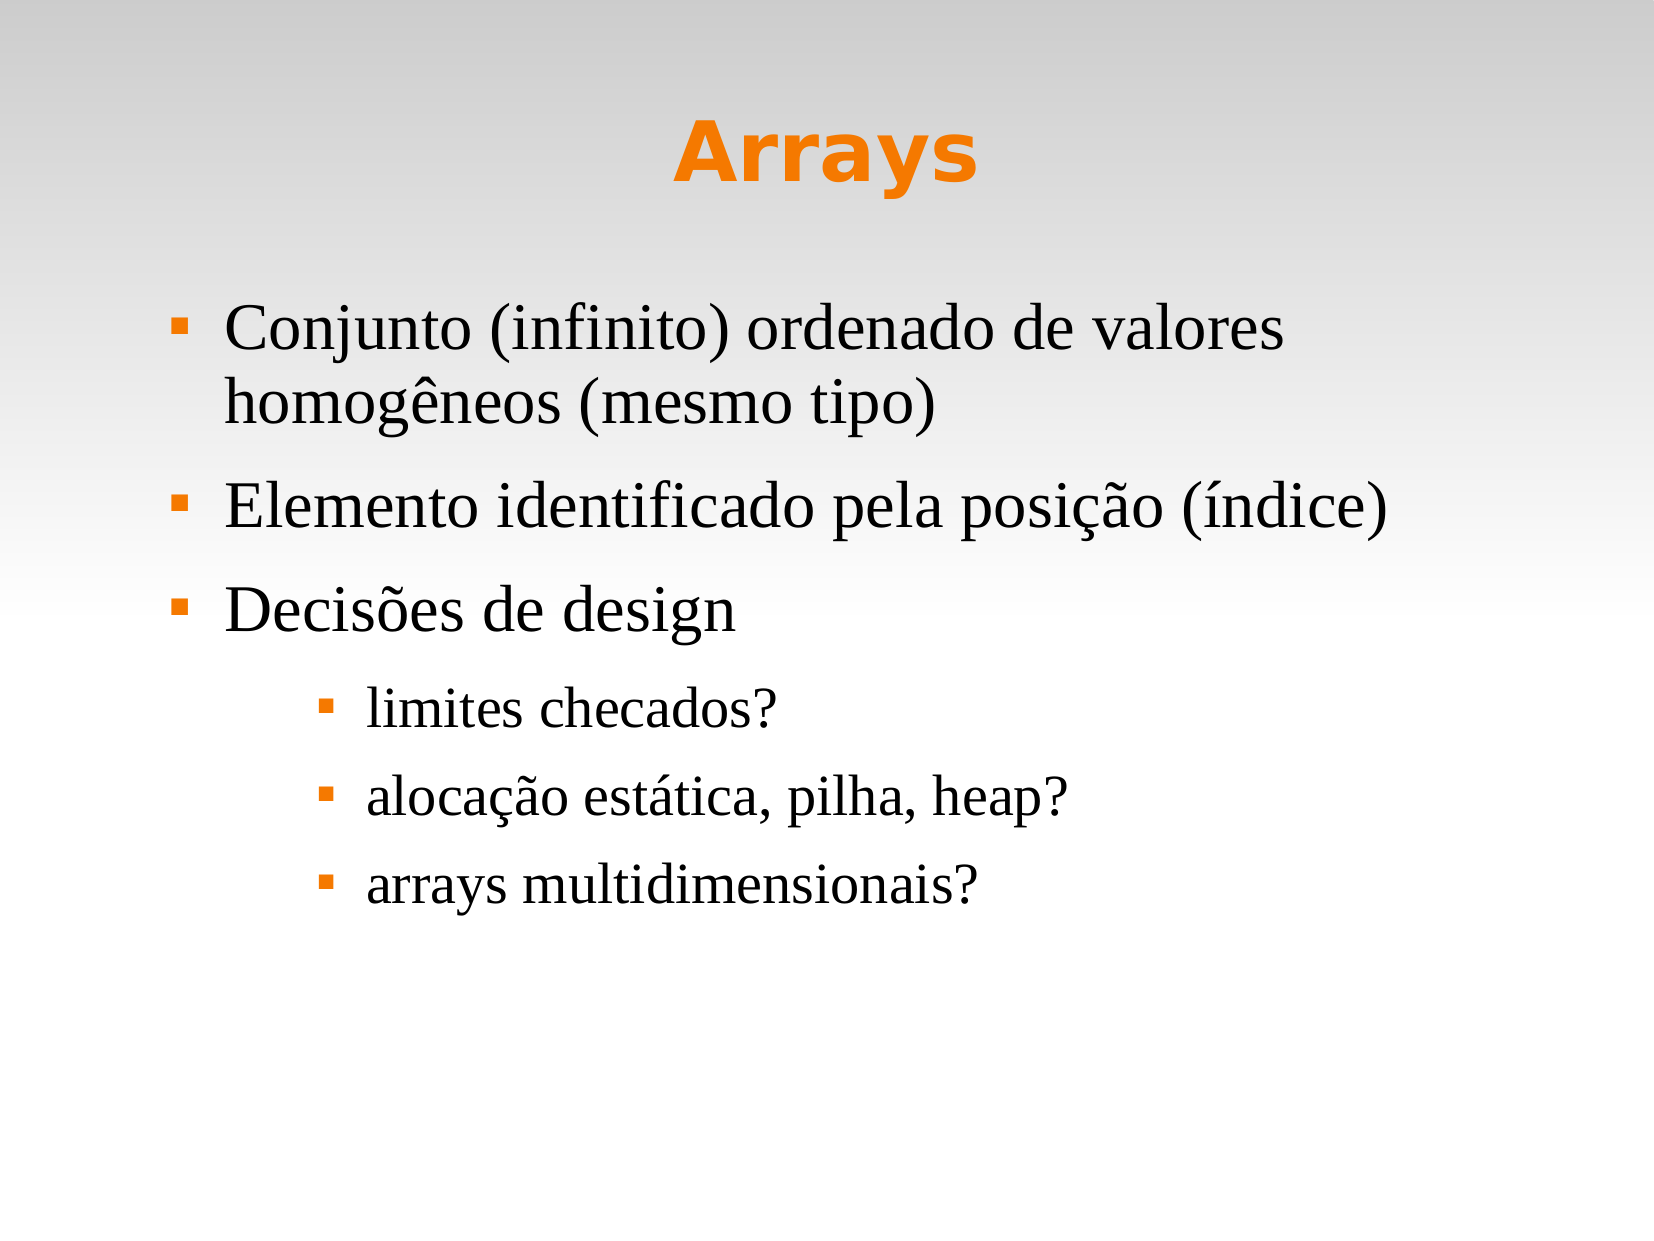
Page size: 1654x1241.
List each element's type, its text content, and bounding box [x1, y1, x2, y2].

list Conjunto (infinito) ordenado de valores homogêneos (mesmo tipo) Elemento identificado pela posição (índice) Decisões de design limites checados? alocação estática, pilha, heap? arrays multidimensionais? [82, 290, 1571, 1109]
title Arrays [82, 49, 1571, 257]
